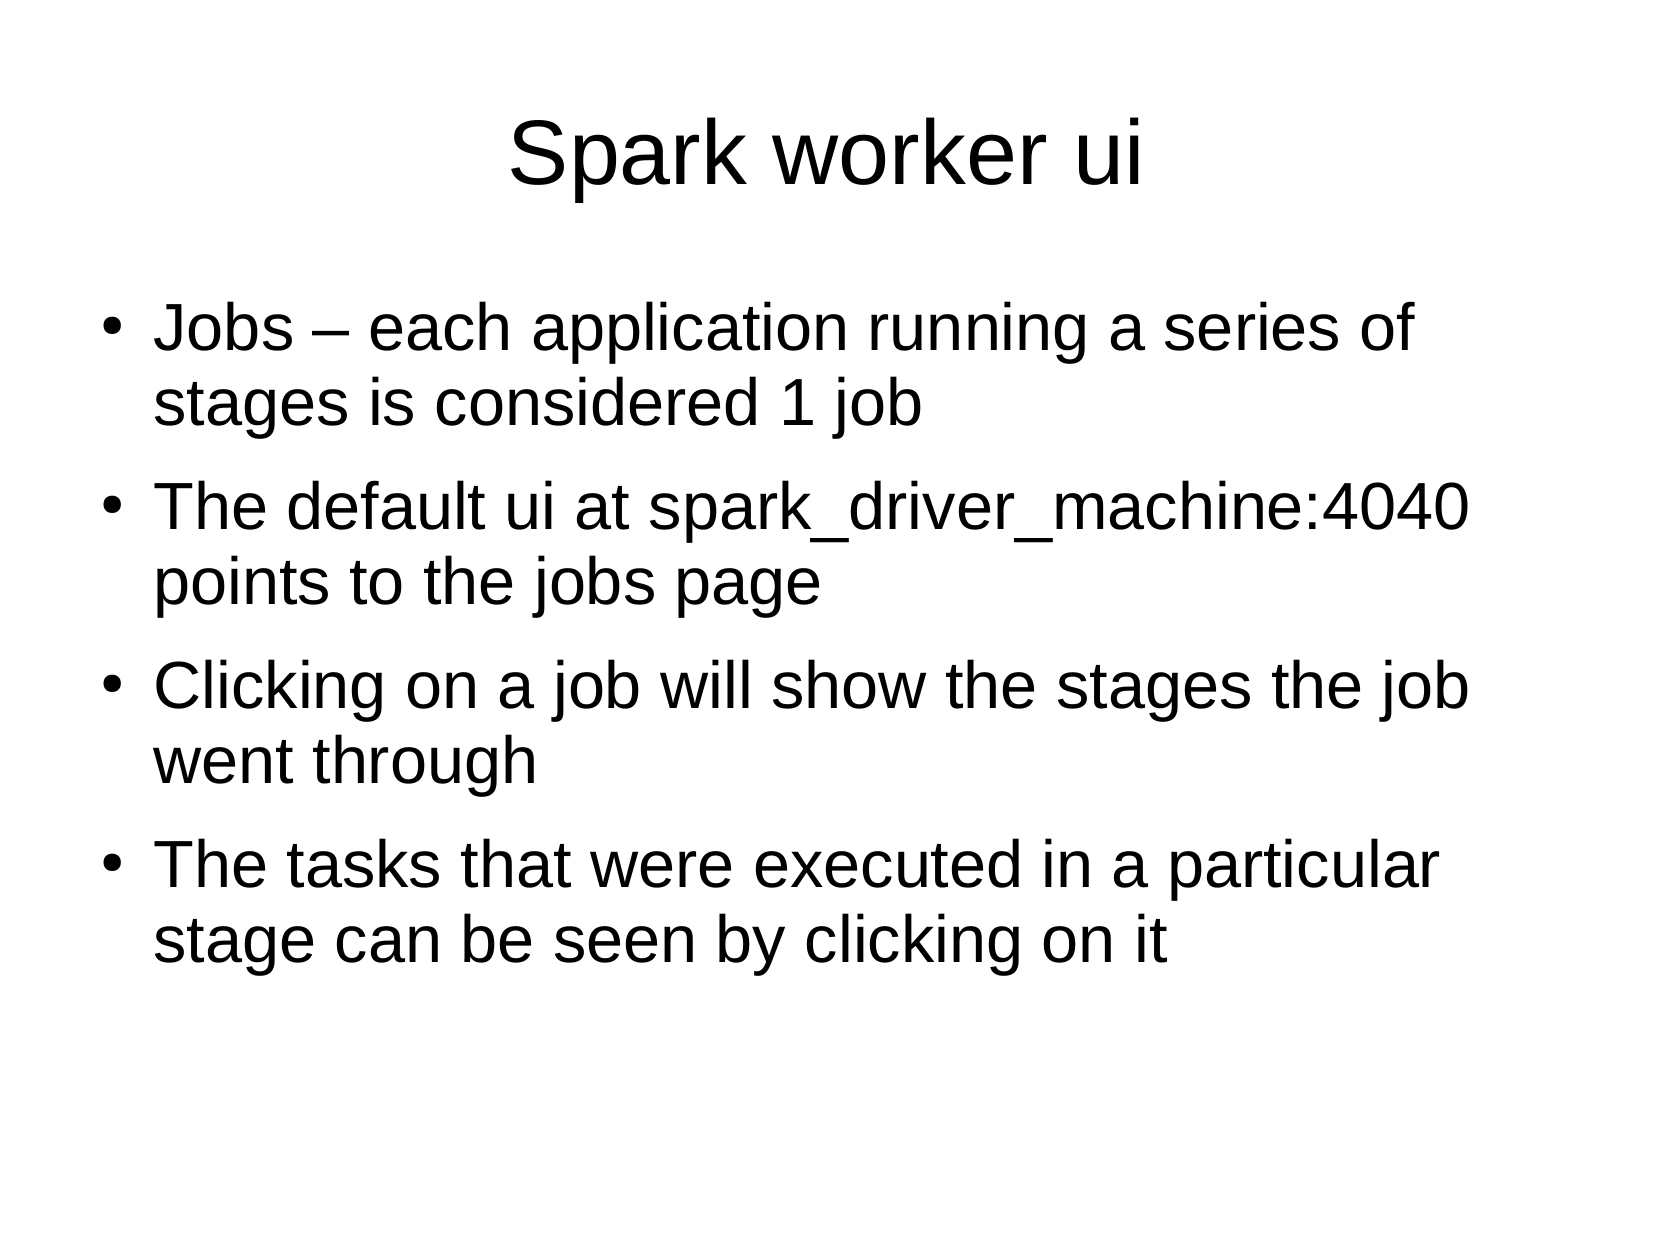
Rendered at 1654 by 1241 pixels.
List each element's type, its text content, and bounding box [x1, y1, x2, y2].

title Spark worker ui [82, 49, 1571, 257]
list Jobs – each application running a series of stages is considered 1 job The default ui at spark_driver_machine:4040 points to the jobs page Clicking on a job will show the stages the job went through The tasks that were executed in a particular stage can be seen by clicking on it [82, 290, 1571, 1010]
